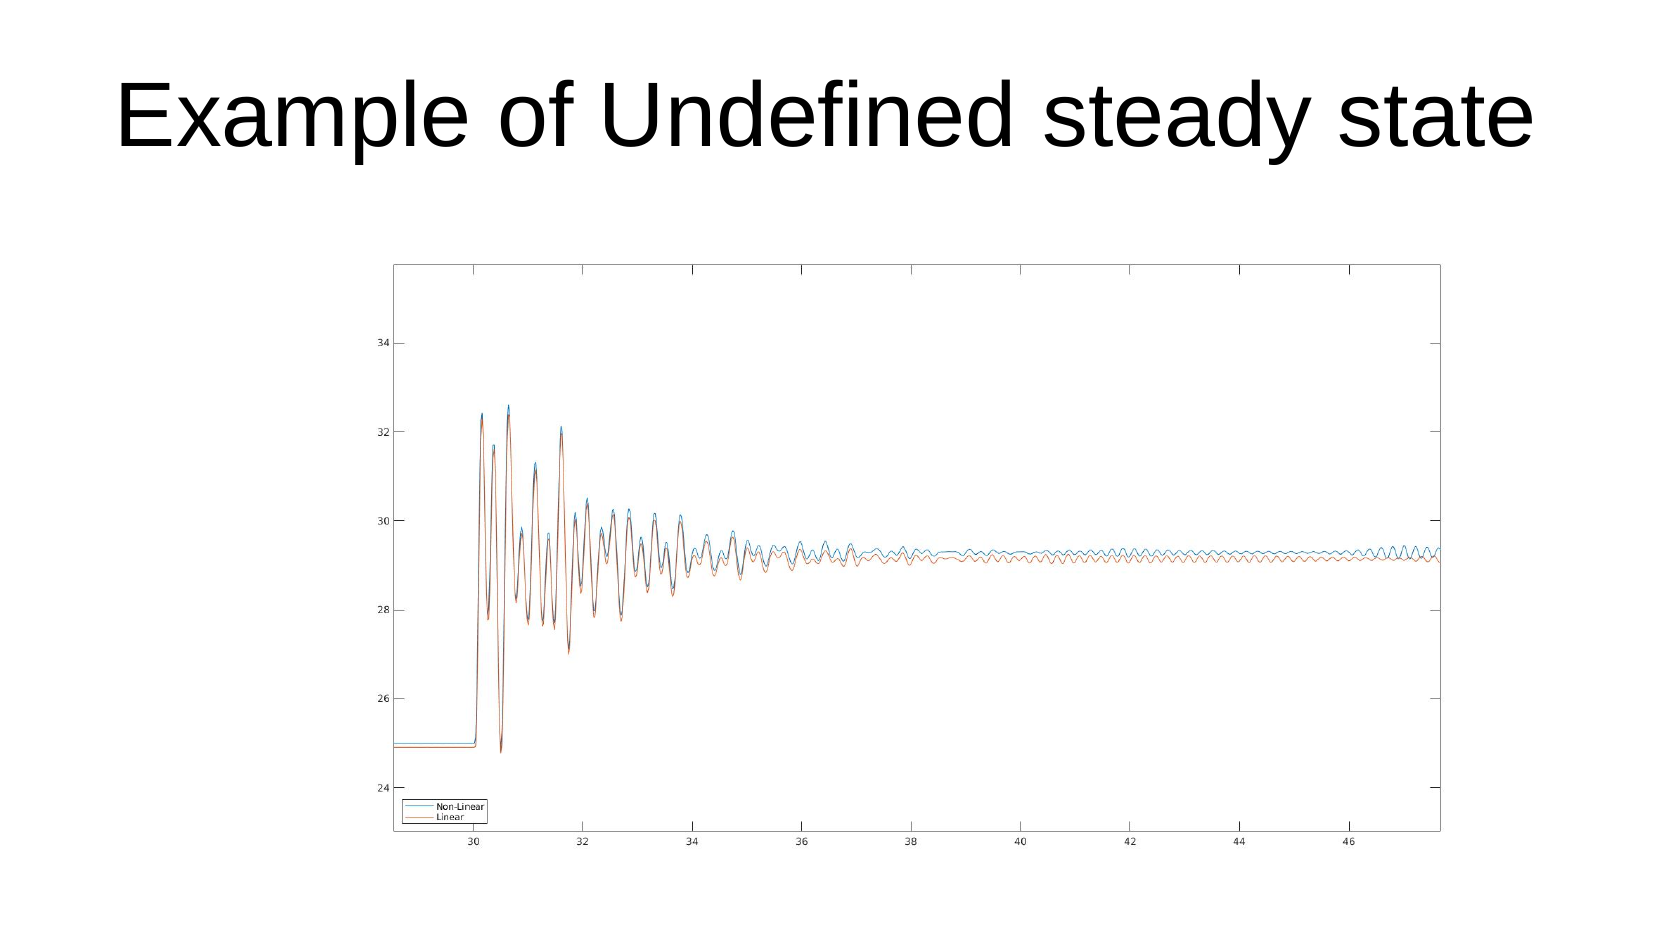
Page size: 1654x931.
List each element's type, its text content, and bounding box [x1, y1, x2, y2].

title Example of Undefined steady state [82, 37, 1571, 193]
picture [344, 255, 1471, 859]
